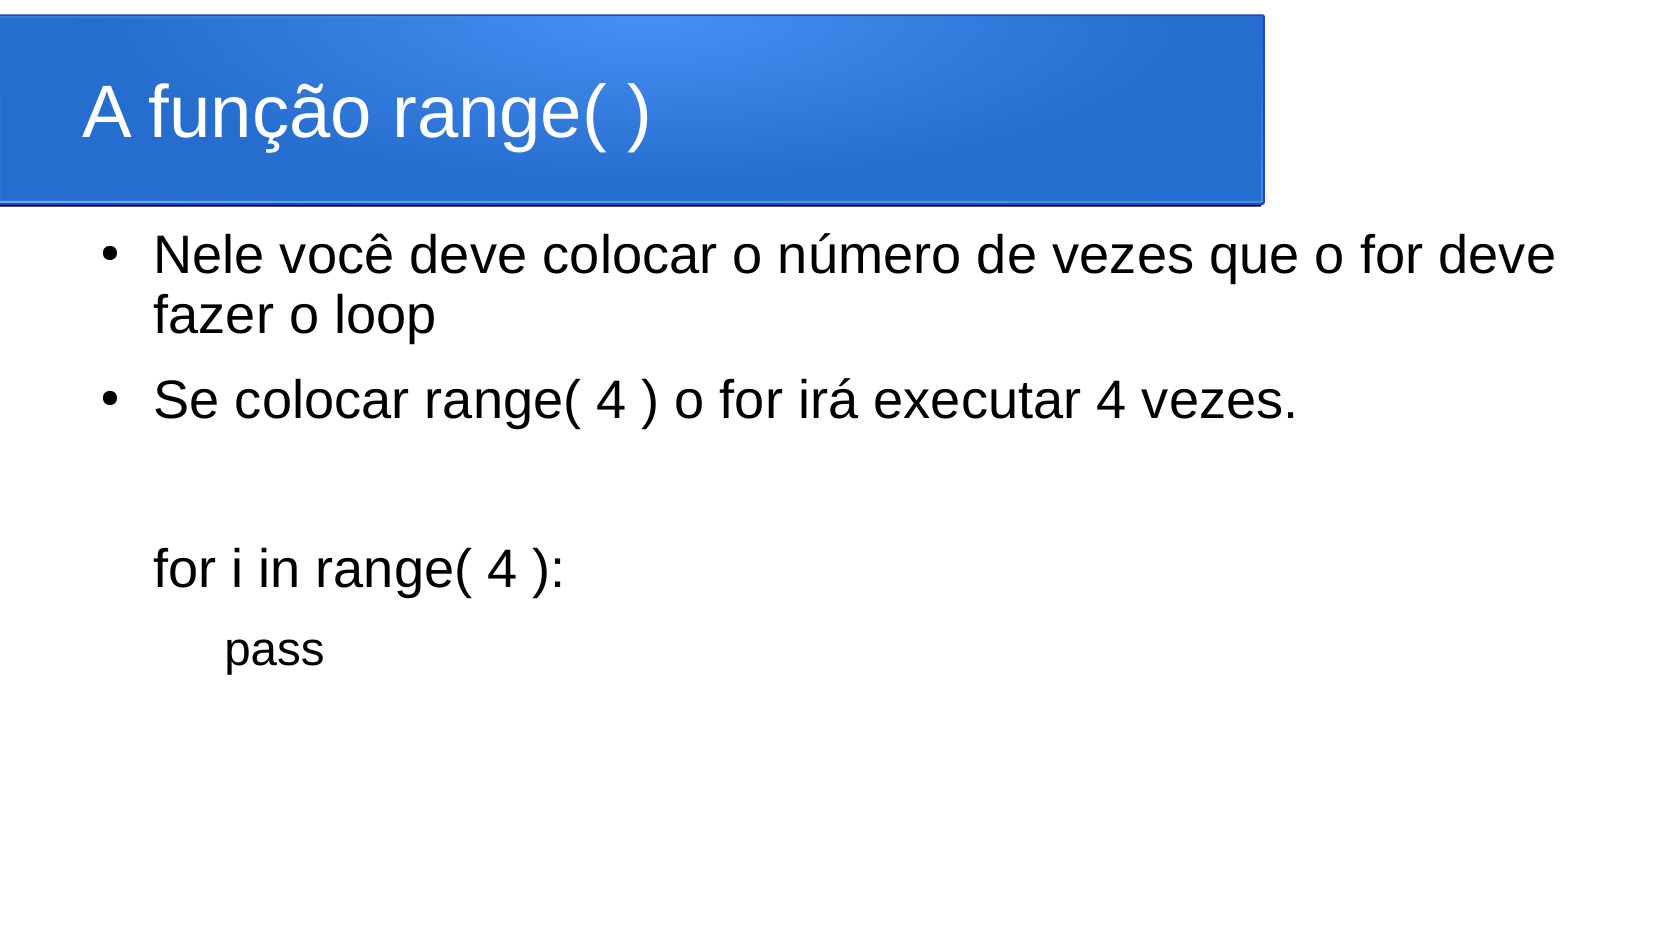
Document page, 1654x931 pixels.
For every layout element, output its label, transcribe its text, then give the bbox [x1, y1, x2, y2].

title A função range( ) [82, 35, 1235, 189]
list Nele você deve colocar o número de vezes que o for deve fazer o loop Se colocar range( 4 ) o for irá executar 4 vezes. for i in range( 4 ): pass [82, 224, 1571, 764]
